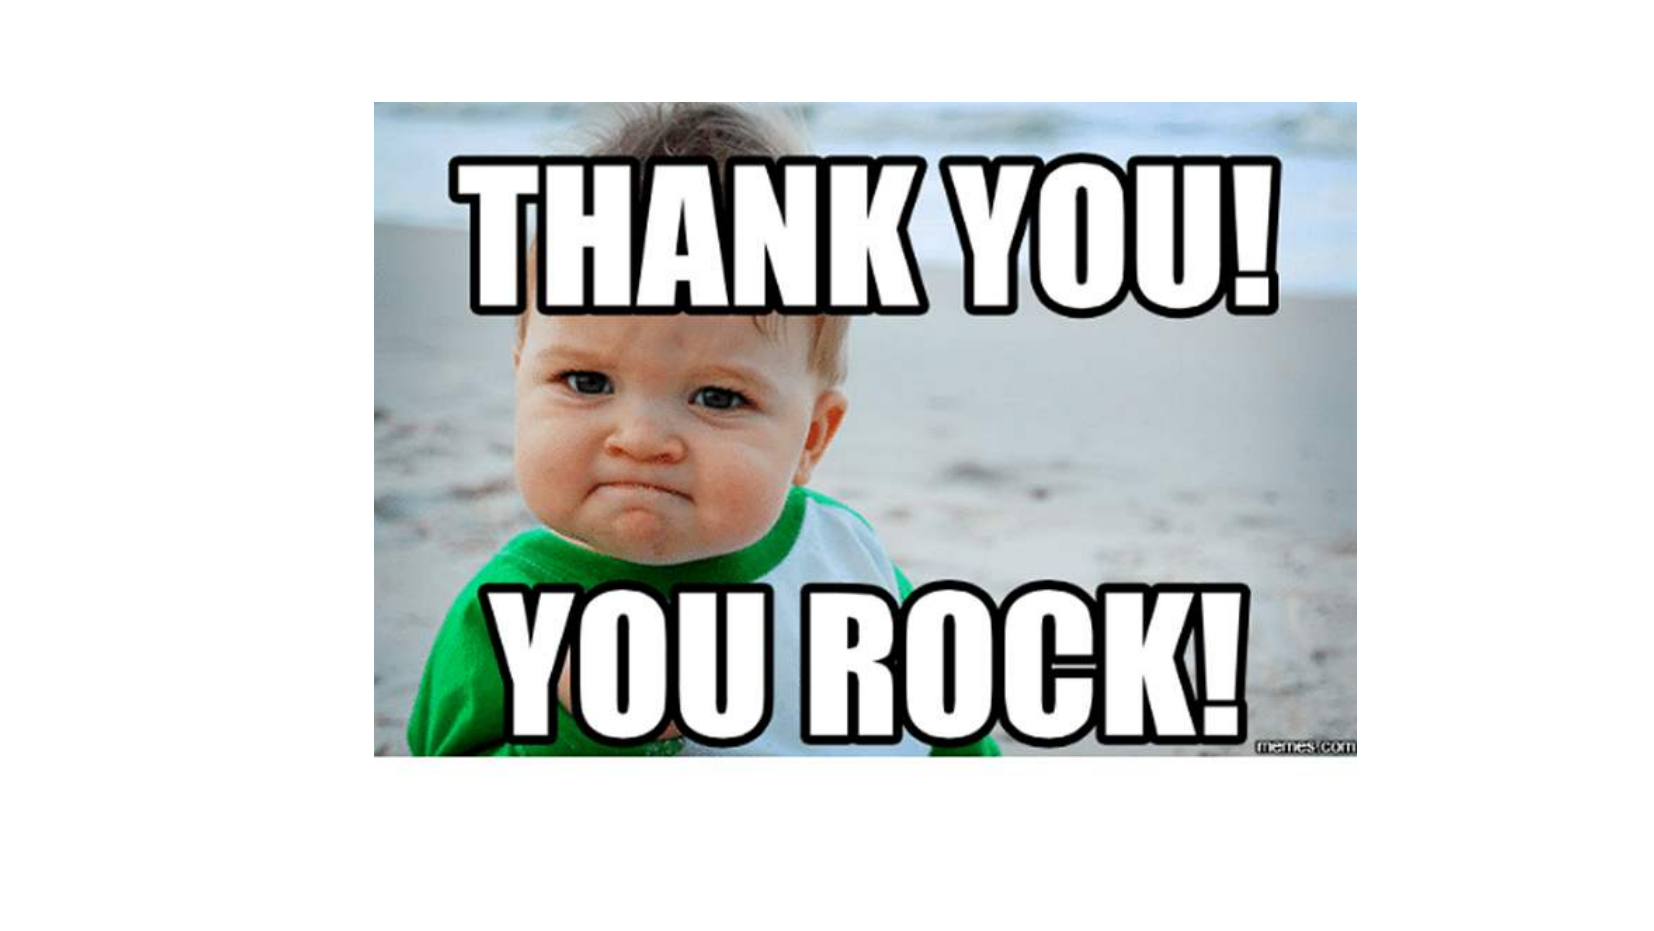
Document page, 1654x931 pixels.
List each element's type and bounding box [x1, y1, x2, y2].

picture [374, 102, 1357, 800]
